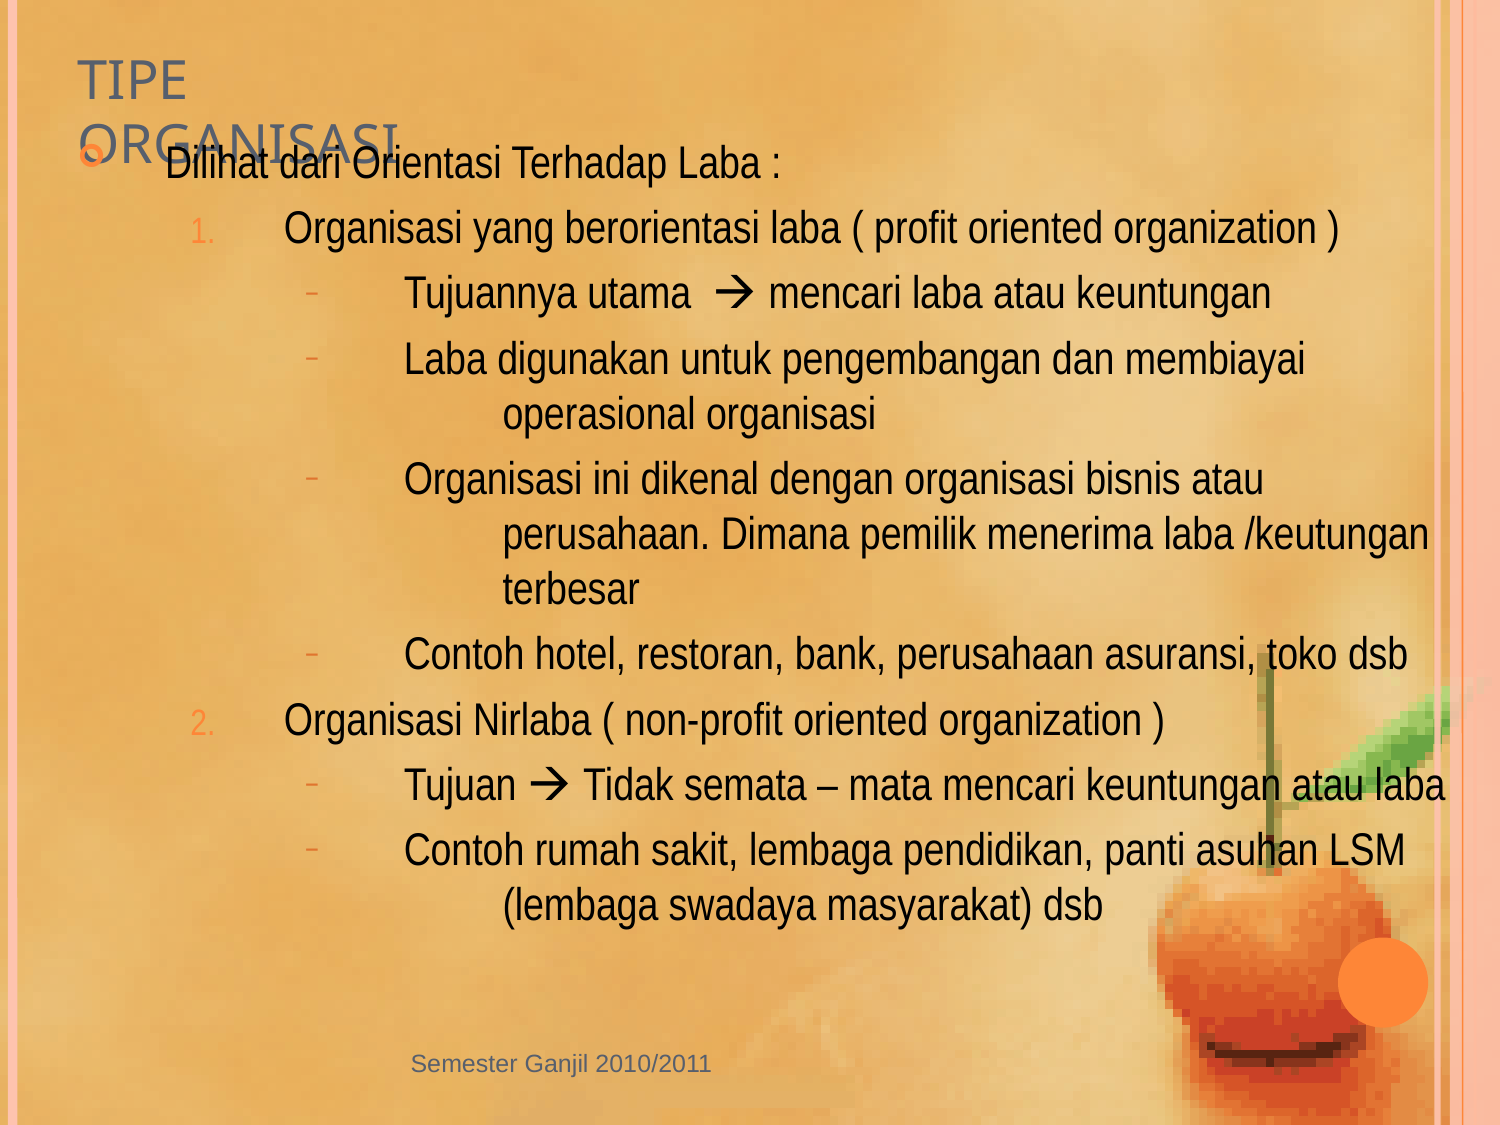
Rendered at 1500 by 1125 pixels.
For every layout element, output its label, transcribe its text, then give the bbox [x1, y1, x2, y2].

list Dilihat dari Orientasi Terhadap Laba : Organisasi yang berorientasi laba ( profit oriented organization ) Tujuannya utama  mencari laba atau keuntungan Laba digunakan untuk pengembangan dan membiayai operasional organisasi Organisasi ini dikenal dengan organisasi bisnis atau perusahaan. Dimana pemilik menerima laba /keutungan terbesar Contoh hotel, restoran, bank, perusahaan asuransi, toko dsb Organisasi Nirlaba ( non-profit oriented organization ) Tujuan  Tidak semata – mata mencari keuntungan atau laba Contoh rumah sakit, lembaga pendidikan, panti asuhan LSM (lembaga swadaya masyarakat) dsb [62, 125, 1463, 965]
title Tipe Organisasi [62, 37, 538, 125]
text_box Semester Ganjil 2010/2011 [395, 1025, 988, 1101]
